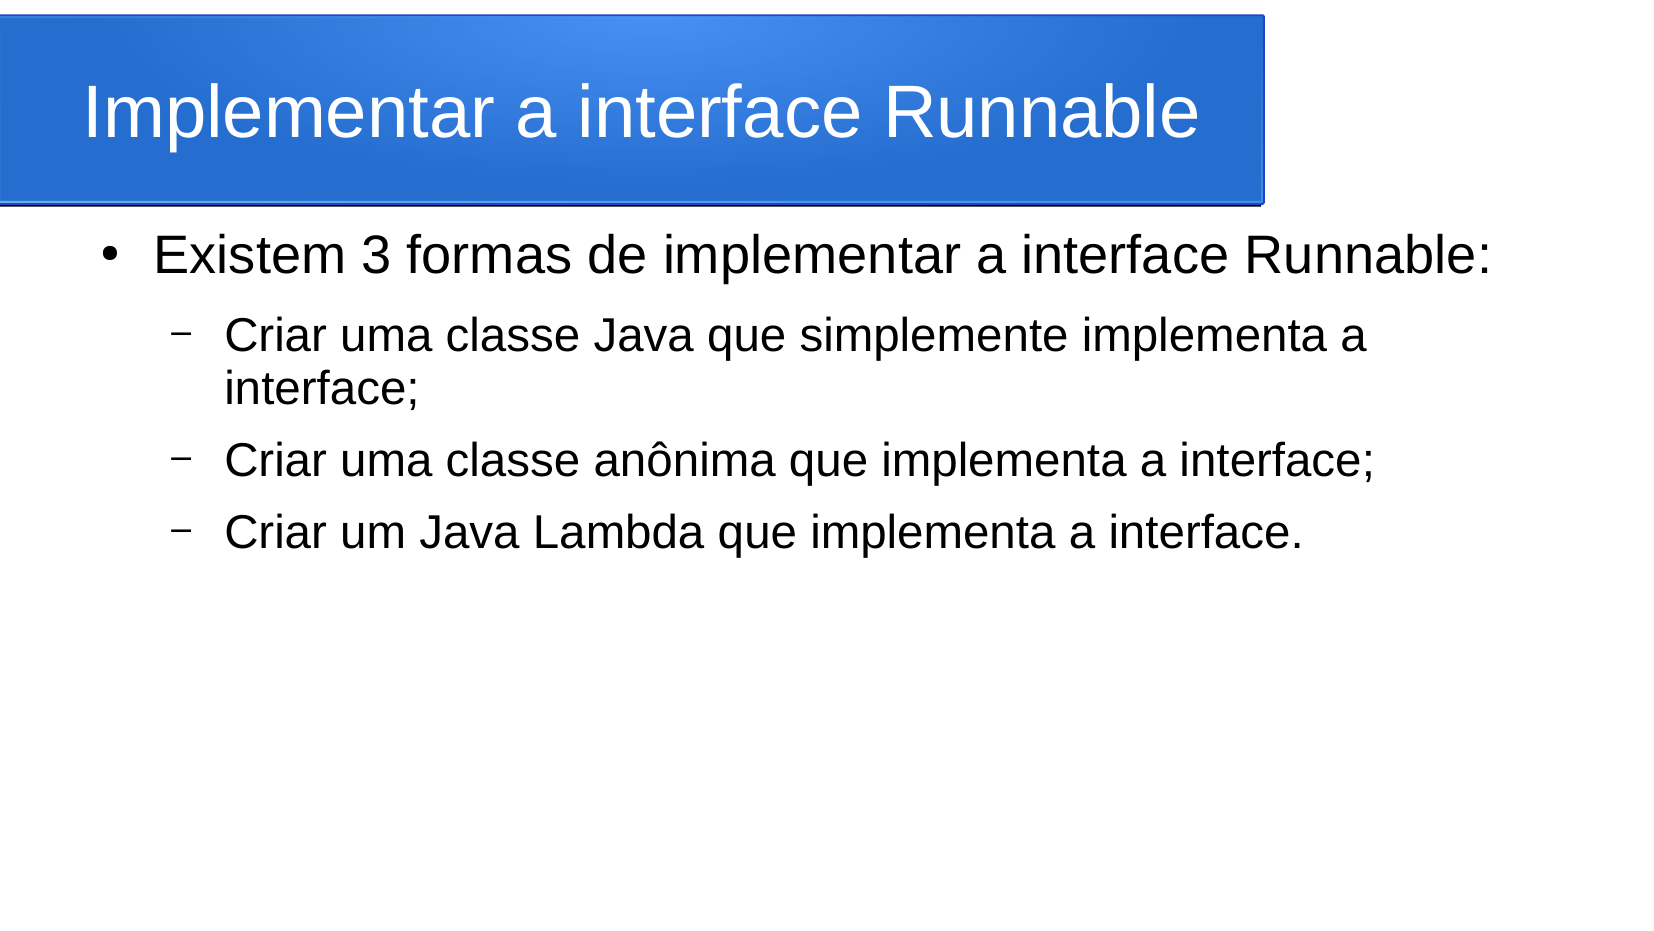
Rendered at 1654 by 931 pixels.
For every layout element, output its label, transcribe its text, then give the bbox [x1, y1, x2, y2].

title Implementar a interface Runnable [82, 35, 1235, 189]
list Existem 3 formas de implementar a interface Runnable: Criar uma classe Java que simplemente implementa a interface; Criar uma classe anônima que implementa a interface; Criar um Java Lambda que implementa a interface. [82, 224, 1571, 764]
